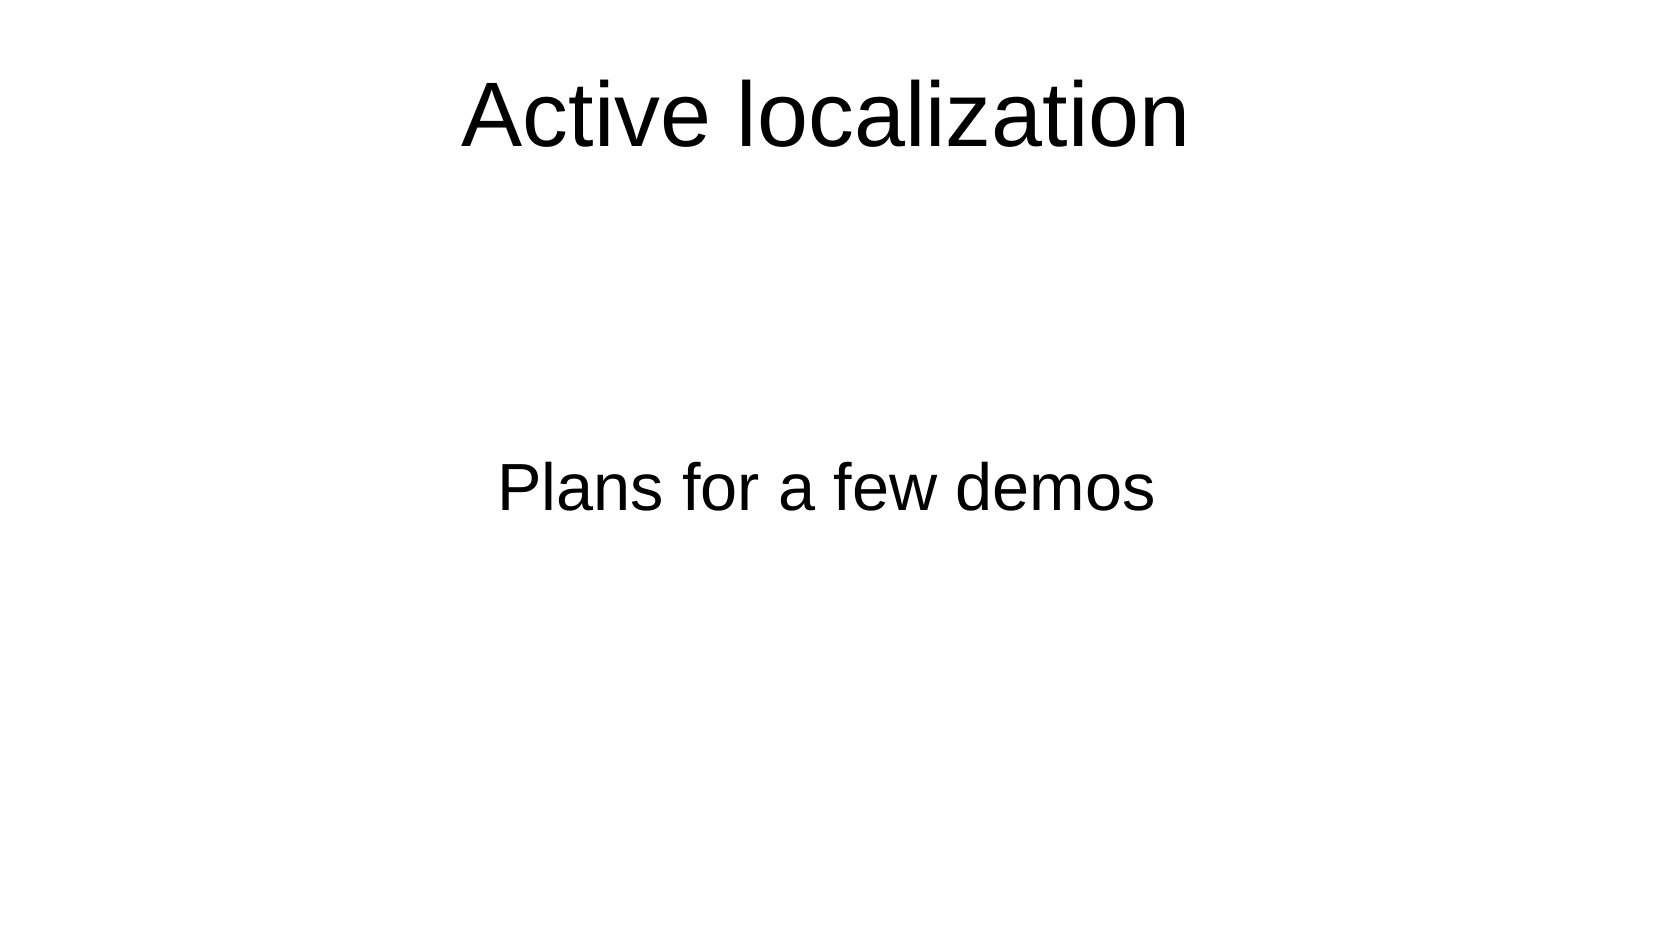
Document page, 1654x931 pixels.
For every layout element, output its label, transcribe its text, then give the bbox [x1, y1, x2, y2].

title Active localization [82, 37, 1571, 193]
subtitle Plans for a few demos [82, 217, 1571, 758]
